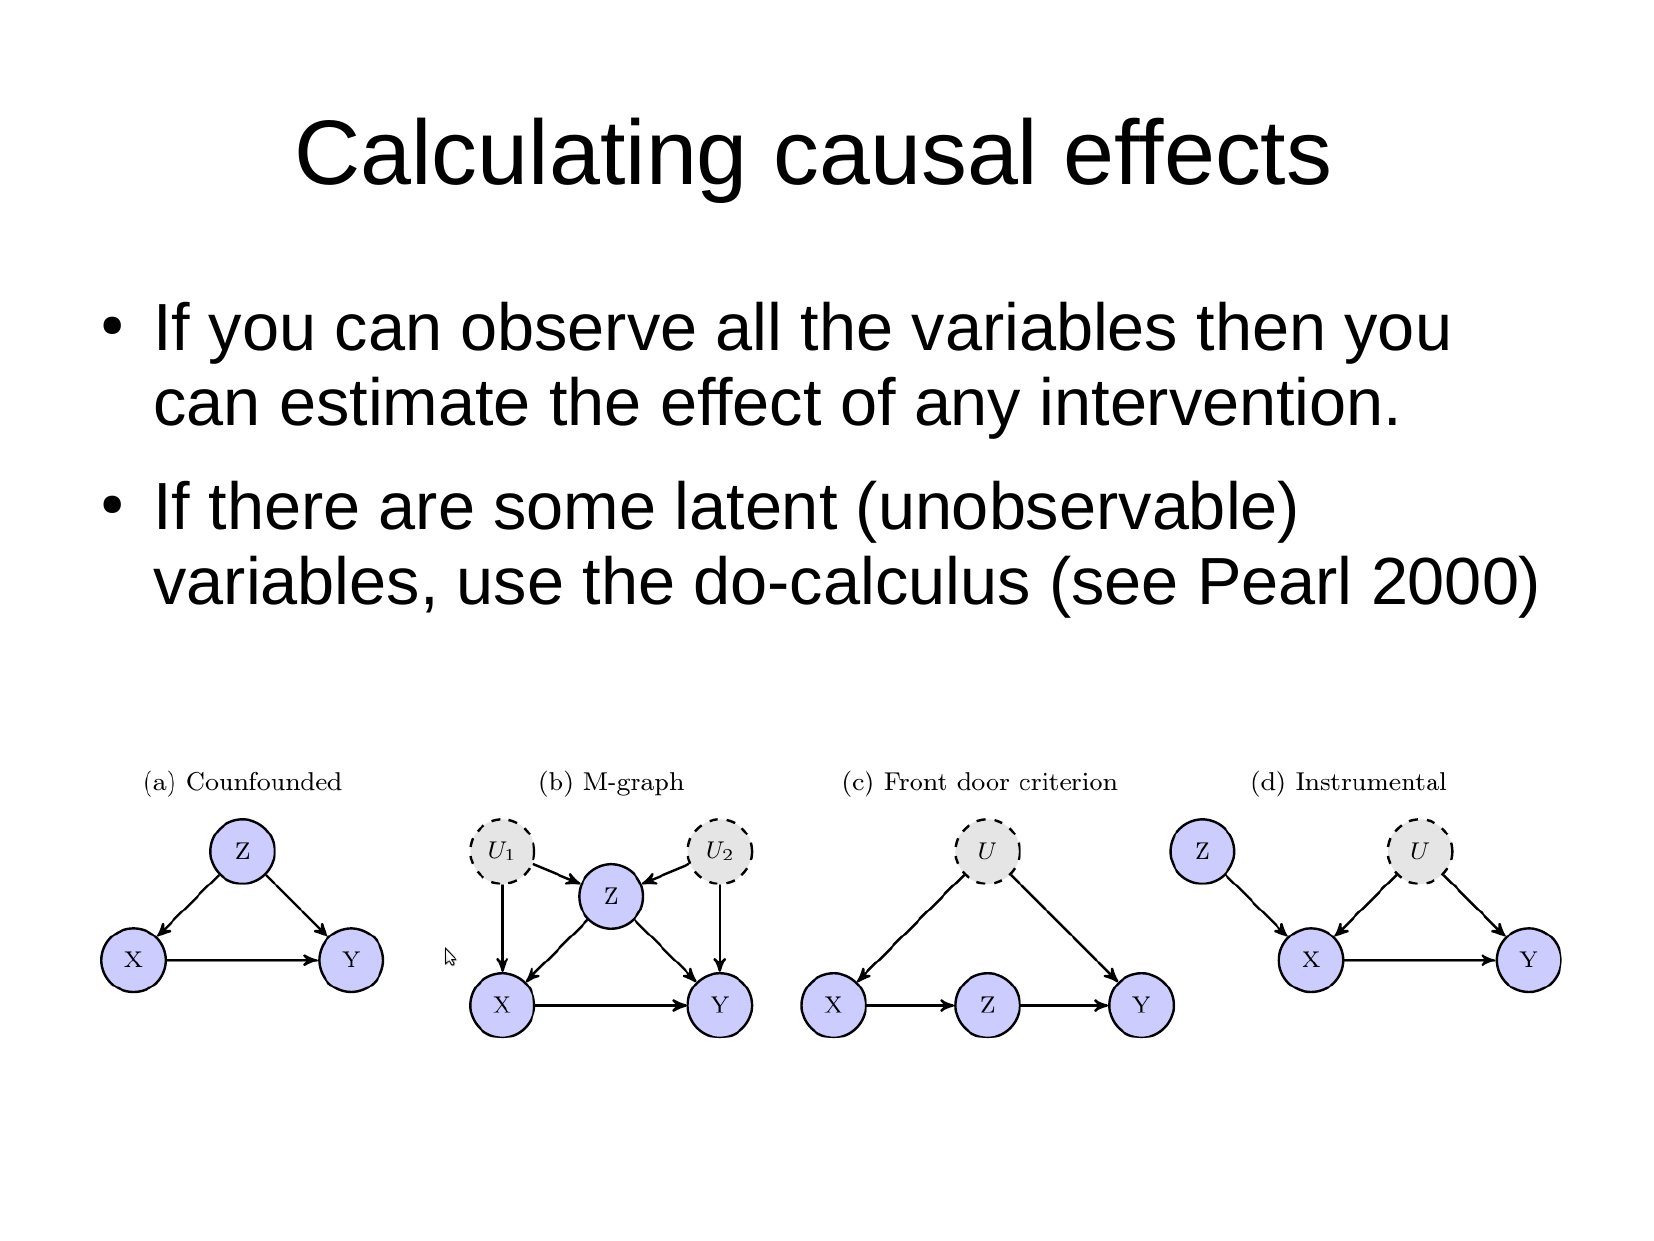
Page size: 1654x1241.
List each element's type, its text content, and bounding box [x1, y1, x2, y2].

list If you can observe all the variables then you can estimate the effect of any intervention. If there are some latent (unobservable) variables, use the do-calculus (see Pearl 2000) [82, 290, 1571, 732]
title Calculating causal effects [82, 49, 1571, 257]
picture [70, 732, 1612, 1063]
